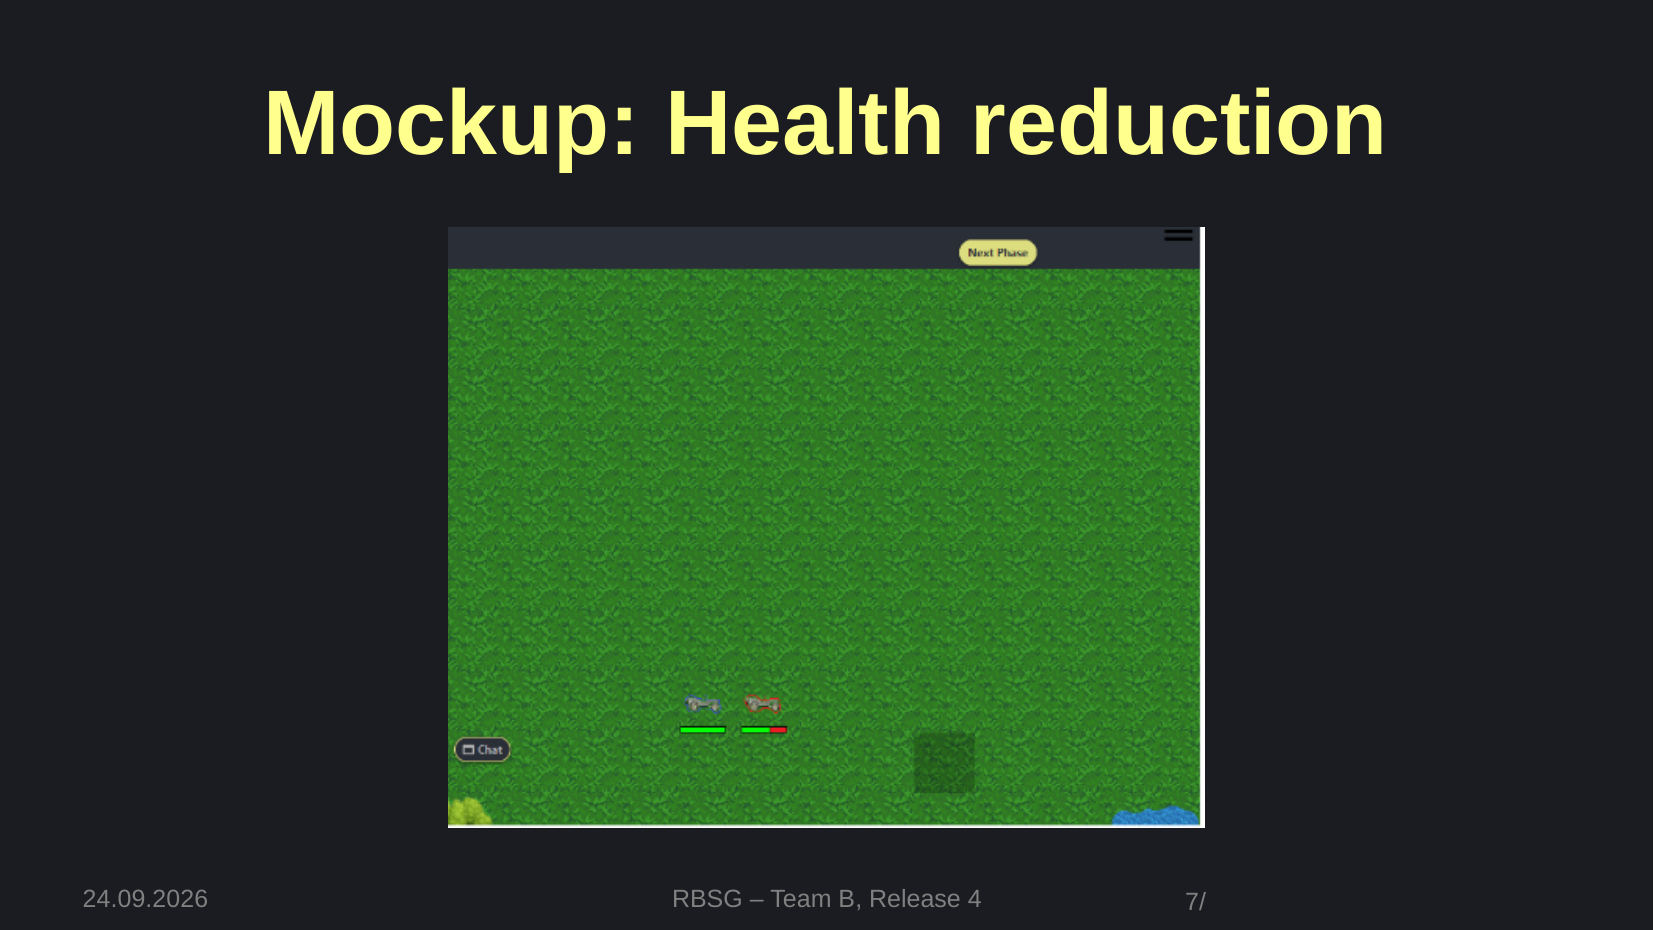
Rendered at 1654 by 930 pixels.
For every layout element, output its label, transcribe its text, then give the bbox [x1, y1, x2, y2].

text_box / [1185, 885, 1571, 912]
picture [448, 227, 1205, 828]
title Mockup: Health reduction [82, 61, 1571, 173]
text_box 03.09.2019 [82, 882, 468, 912]
text_box RBSG – Team B, Release 4 [565, 882, 1090, 912]
